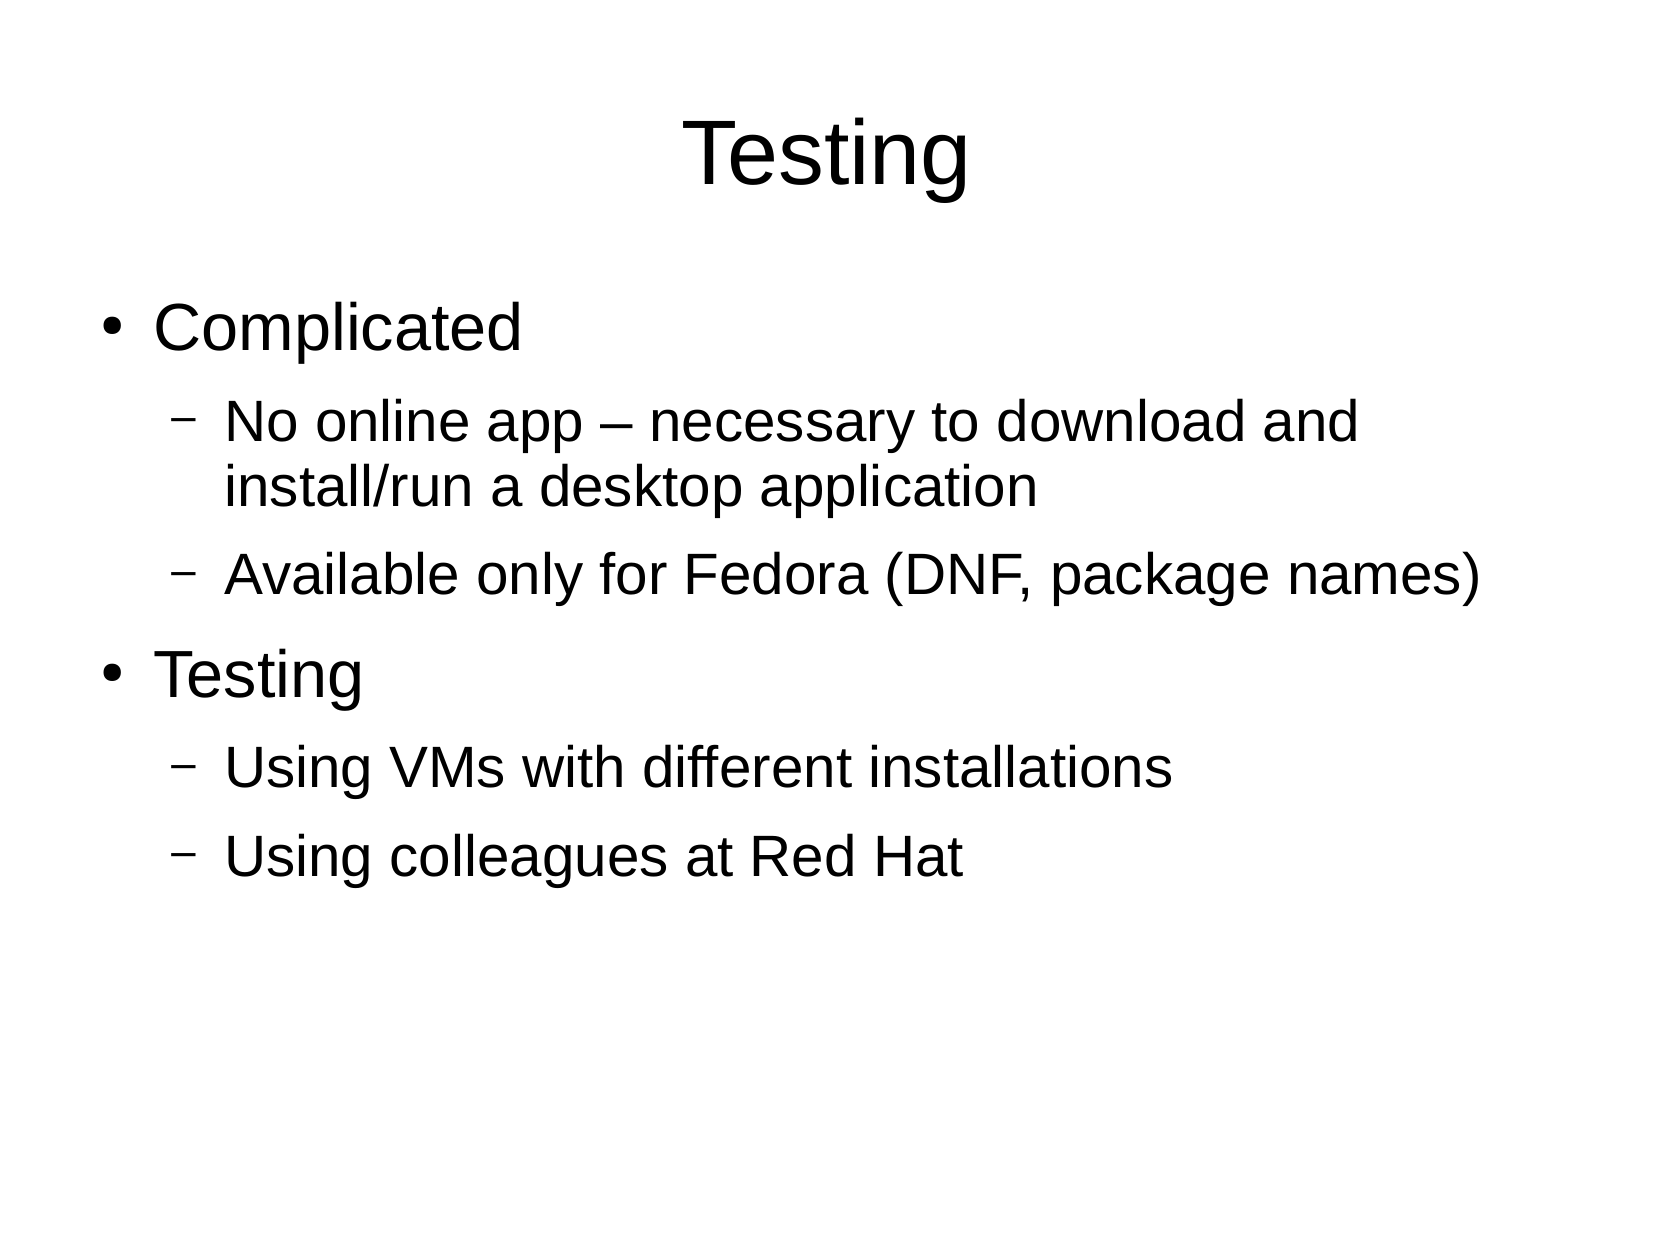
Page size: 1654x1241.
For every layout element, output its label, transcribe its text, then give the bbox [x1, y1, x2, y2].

title Testing [82, 49, 1571, 257]
list Complicated No online app – necessary to download and install/run a desktop application Available only for Fedora (DNF, package names) Testing Using VMs with different installations Using colleagues at Red Hat [82, 290, 1571, 1010]
